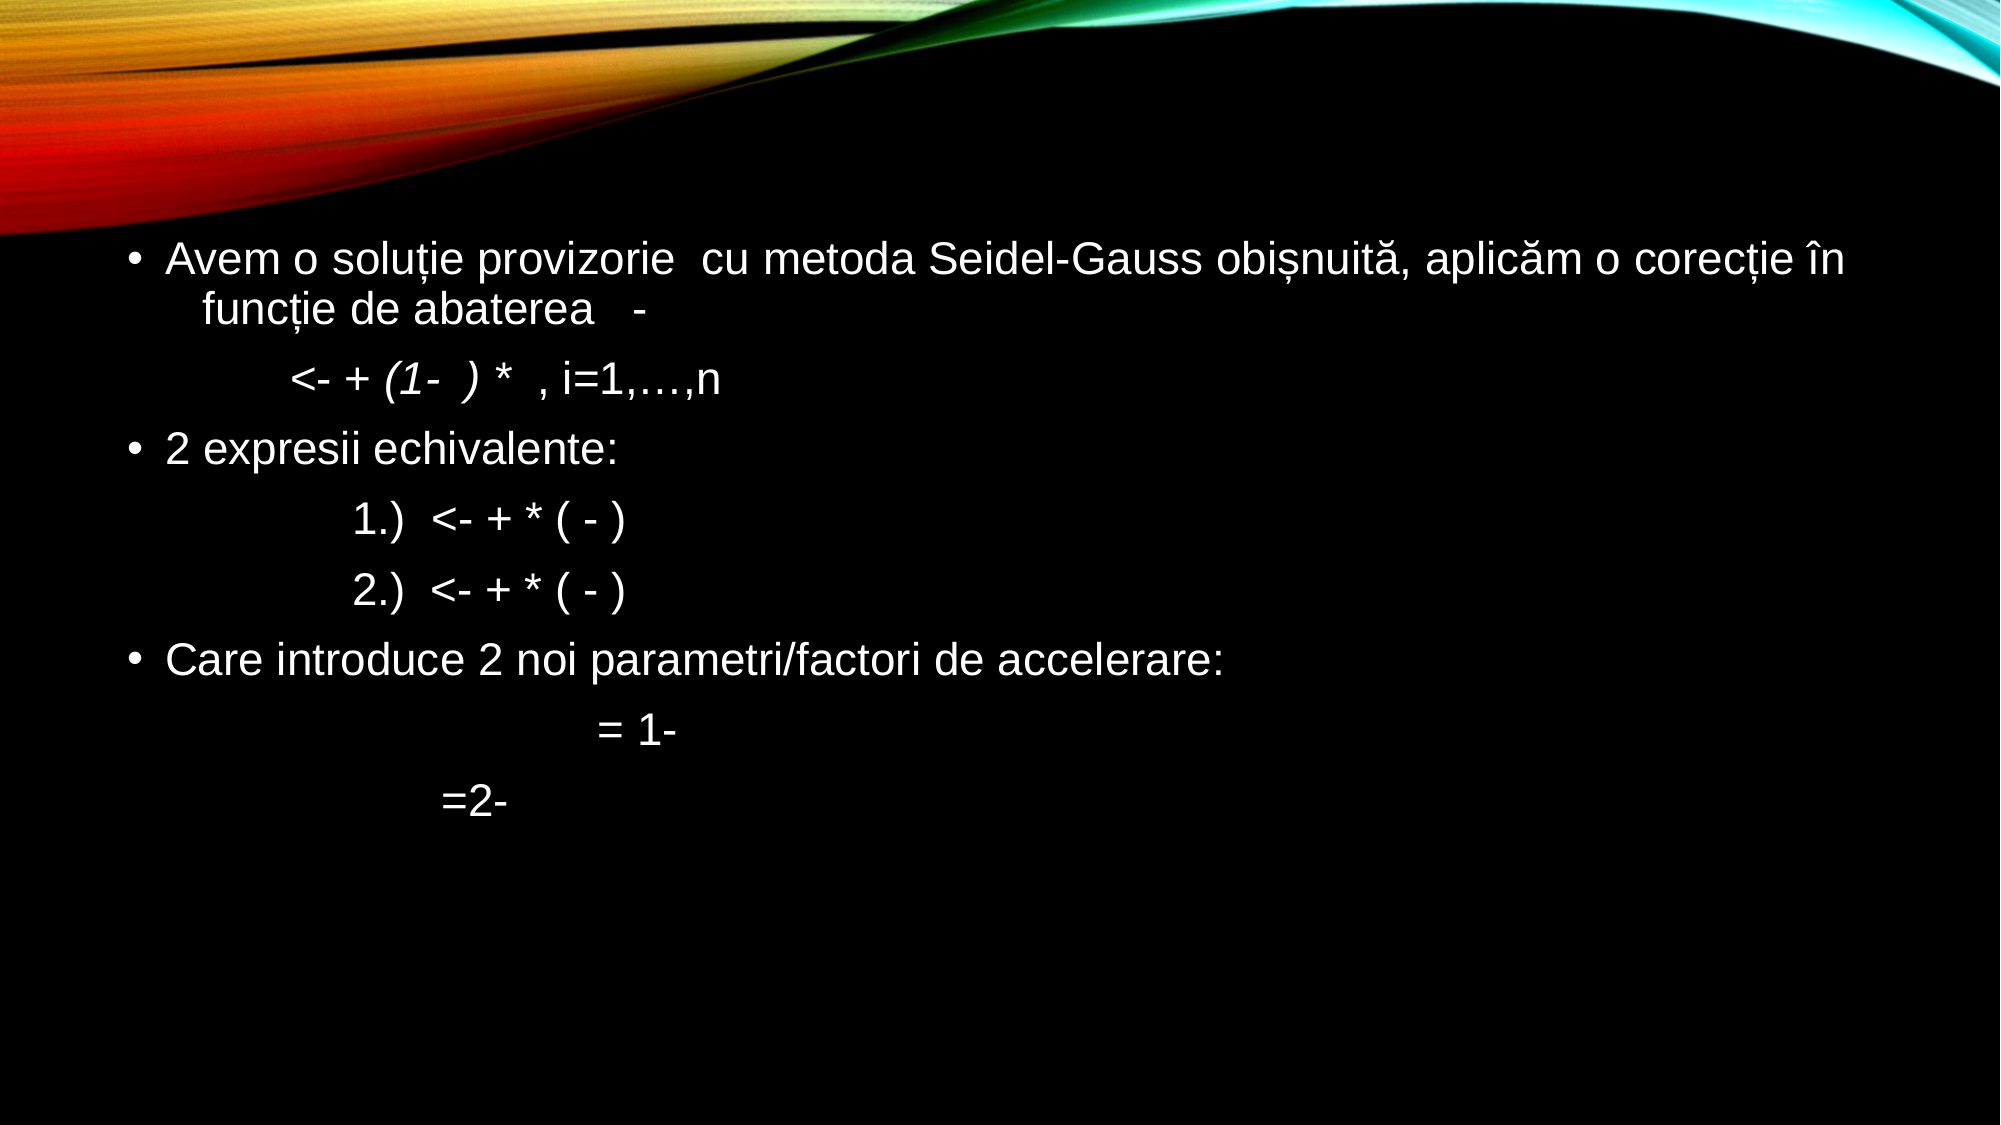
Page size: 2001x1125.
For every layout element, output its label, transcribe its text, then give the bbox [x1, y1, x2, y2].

list Avem o soluție provizorie cu metoda Seidel-Gauss obișnuită, aplicăm o corecție în funcție de abaterea - <- + (1- ) * , i=1,…,n 2 expresii echivalente: 1.) <- + * ( - ) 2.) <- + * ( - ) Care introduce 2 noi parametri/factori de accelerare: = 1- =2- [112, 227, 1888, 1021]
